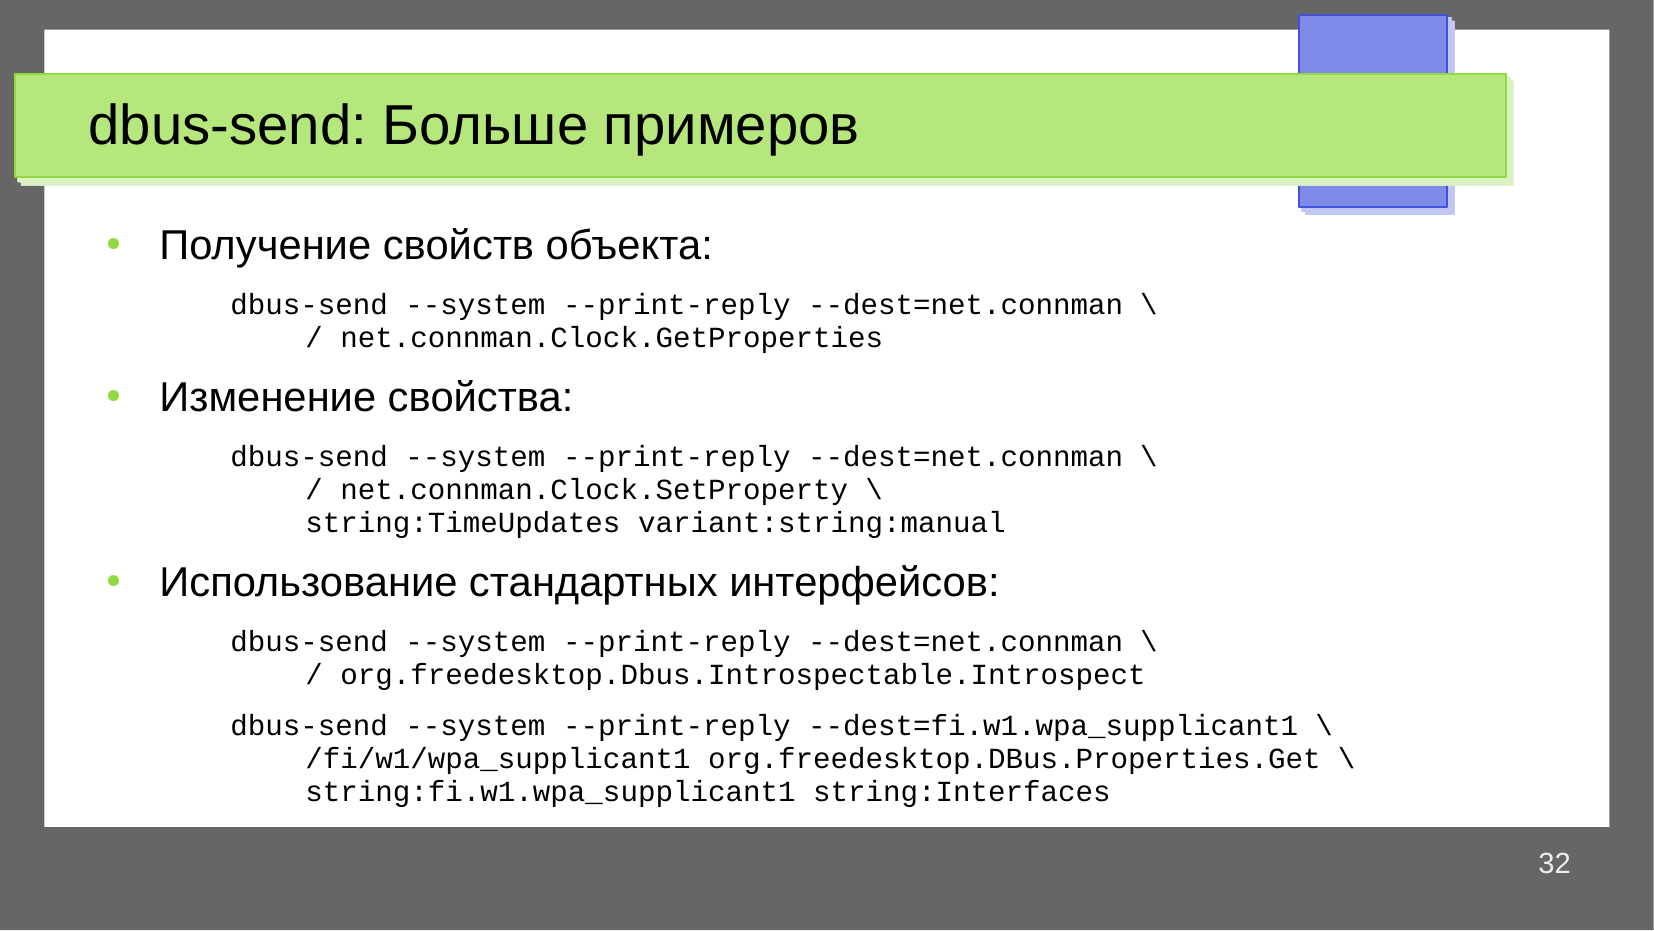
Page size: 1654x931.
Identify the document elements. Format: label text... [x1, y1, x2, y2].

list Получение свойств объекта: dbus-send --system --print-reply --dest=net.connman \ / net.connman.Clock.GetProperties Изменение свойства: dbus-send --system --print-reply --dest=net.connman \ / net.connman.Clock.SetProperty \ string:TimeUpdates variant:string:manual Использование стандартных интерфейсов: dbus-send --system --print-reply --dest=net.connman \ / org.freedesktop.Dbus.Introspectable.Introspect dbus-send --system --print-reply --dest=fi.w1.wpa_supplicant1 \ /fi/w1/wpa_supplicant1 org.freedesktop.DBus.Properties.Get \ string:fi.w1.wpa_supplicant1 string:Interfaces [88, 221, 1565, 813]
title dbus-send: Больше примеров [88, 73, 1506, 178]
